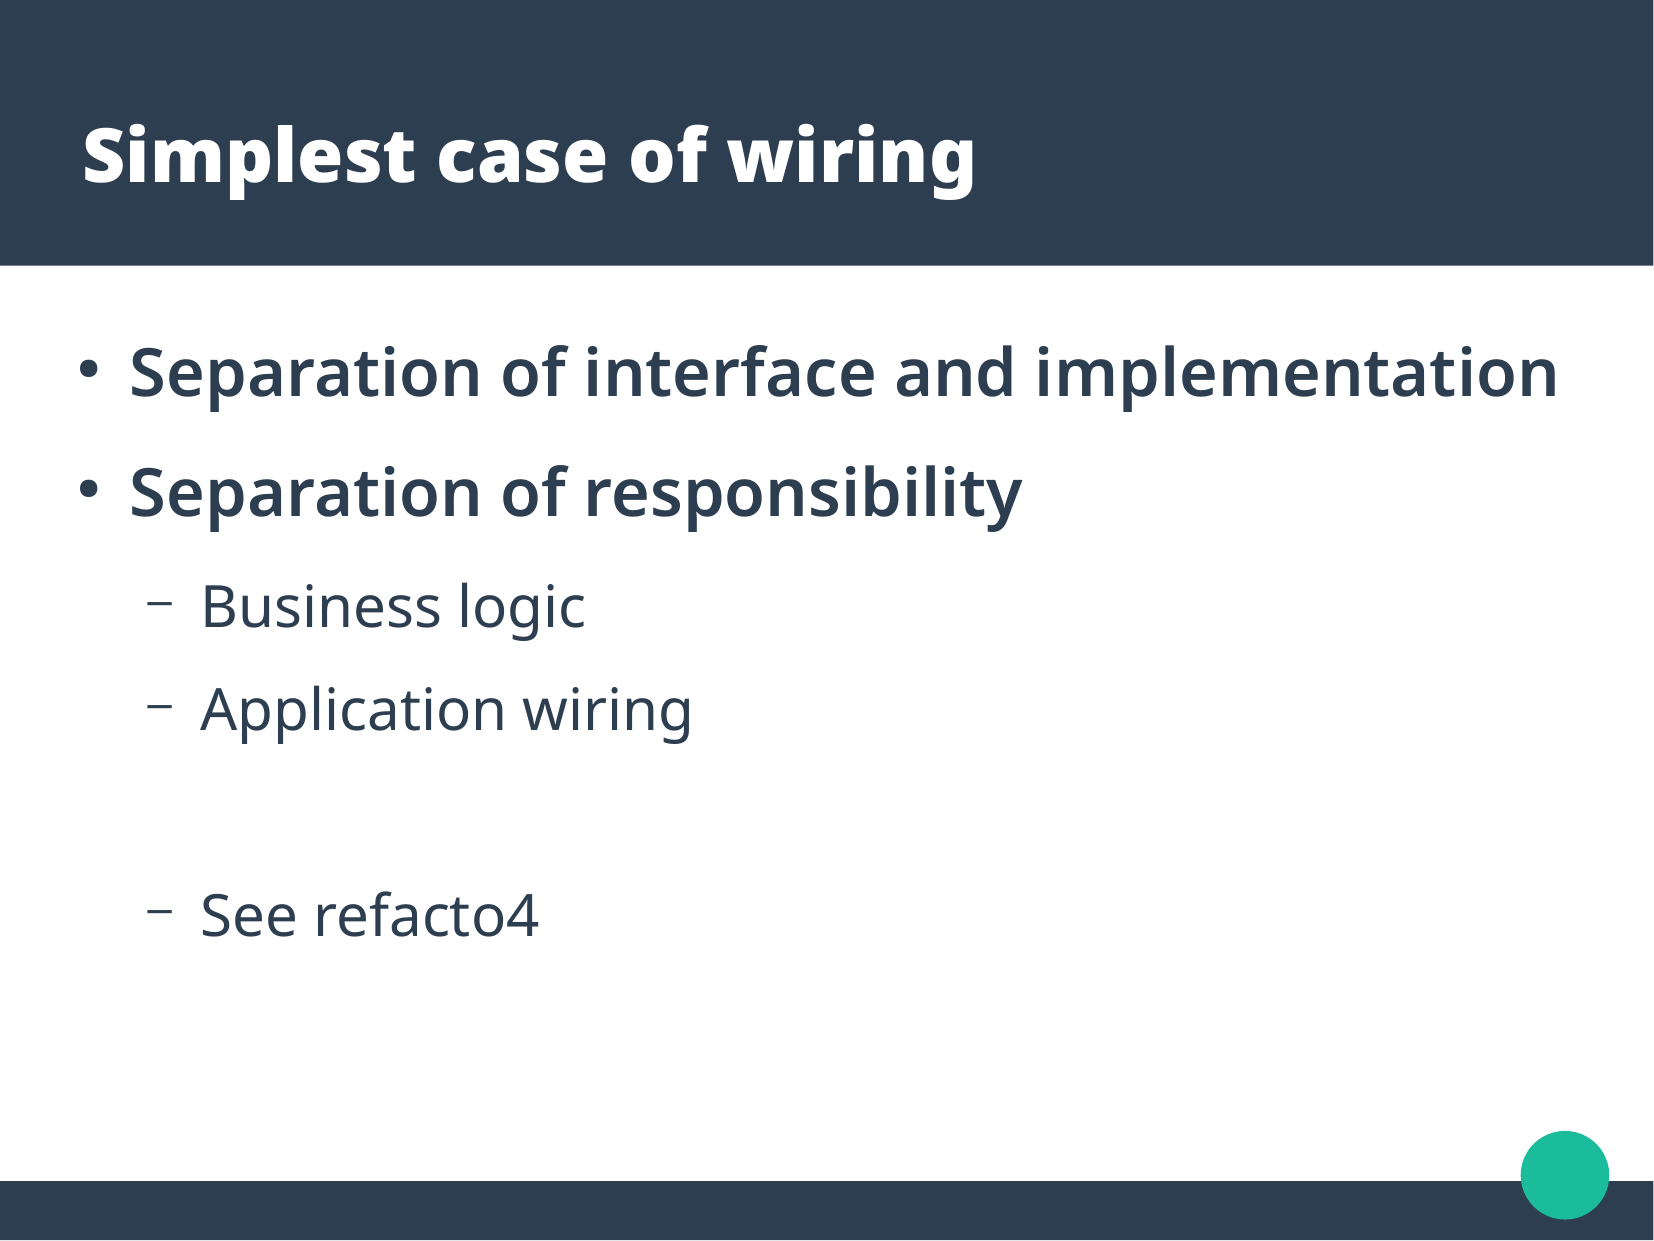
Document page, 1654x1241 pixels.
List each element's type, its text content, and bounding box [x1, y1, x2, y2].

title Simplest case of wiring [82, 16, 1571, 290]
list Separation of interface and implementation Separation of responsibility Business logic Application wiring See refacto4 [59, 324, 1595, 1152]
